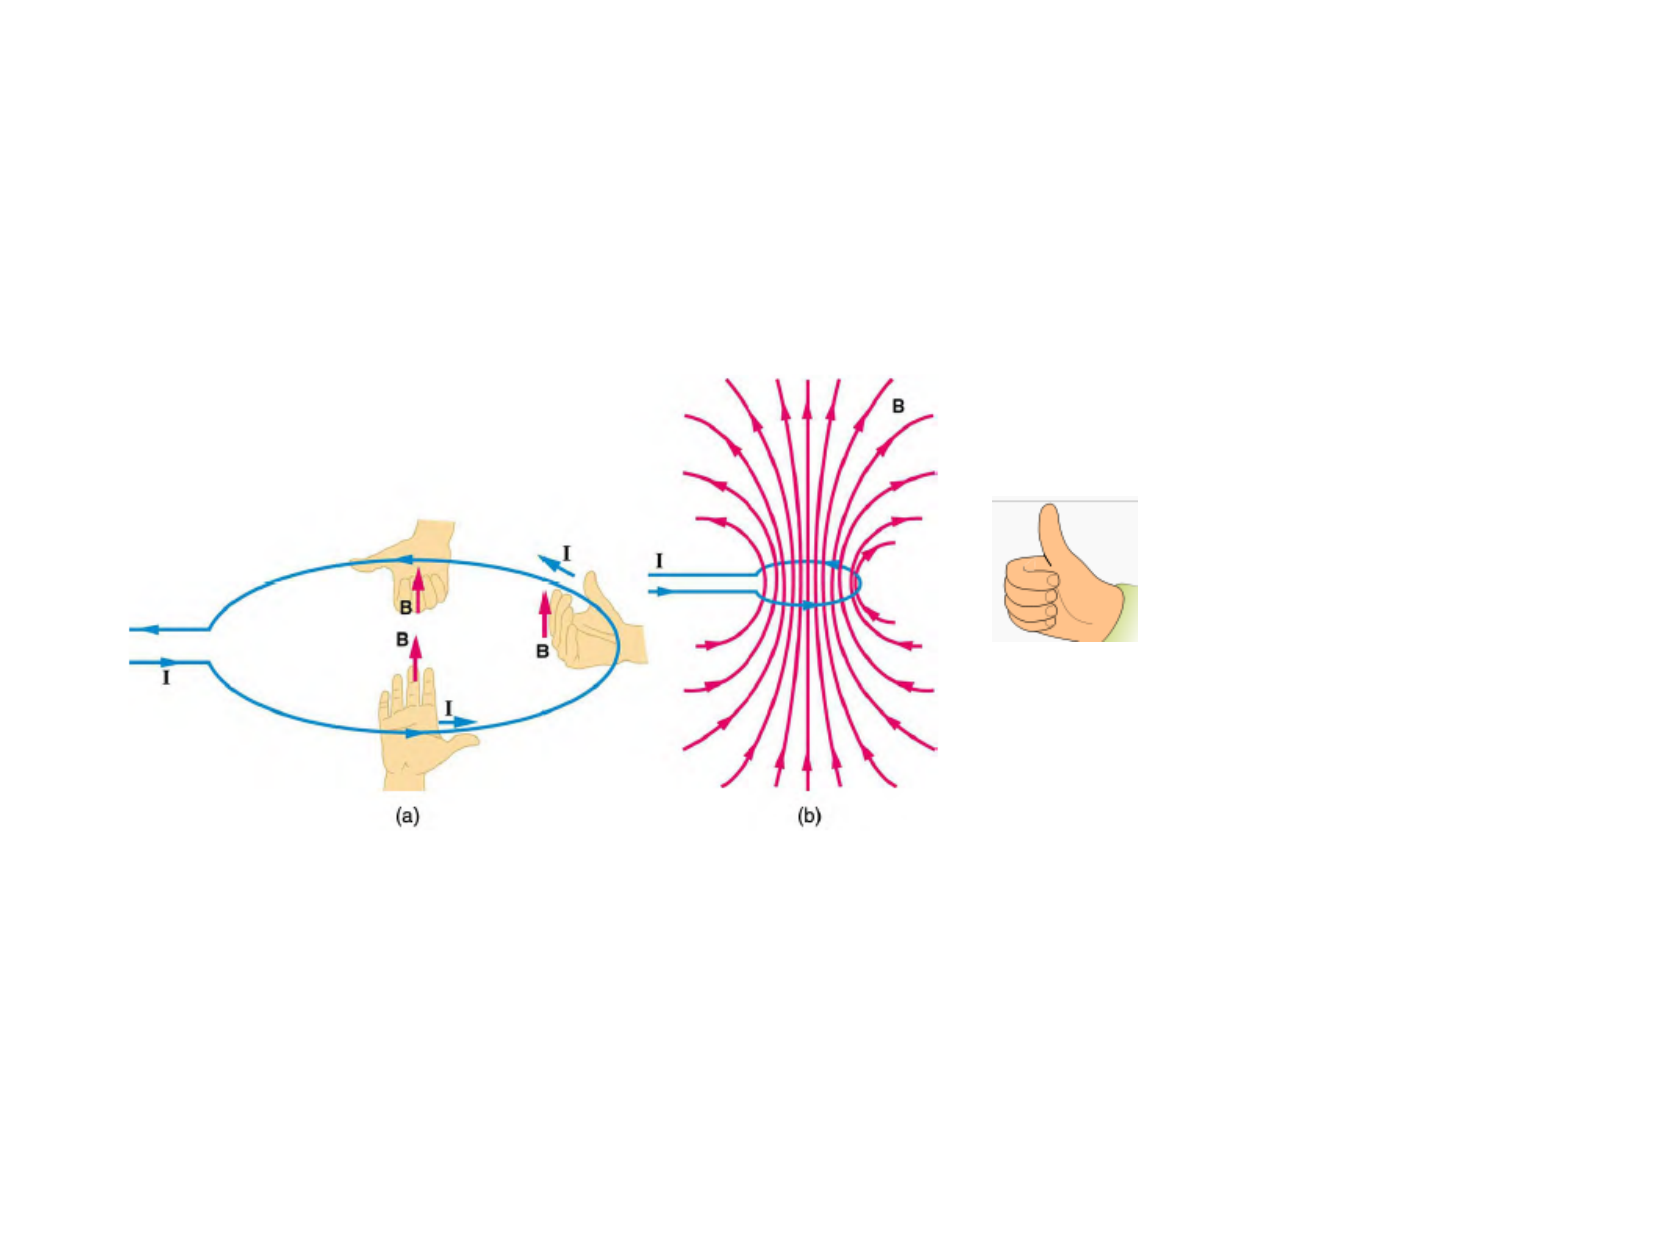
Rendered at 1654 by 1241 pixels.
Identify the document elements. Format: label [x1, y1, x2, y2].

picture [106, 366, 960, 832]
picture [992, 496, 1138, 642]
